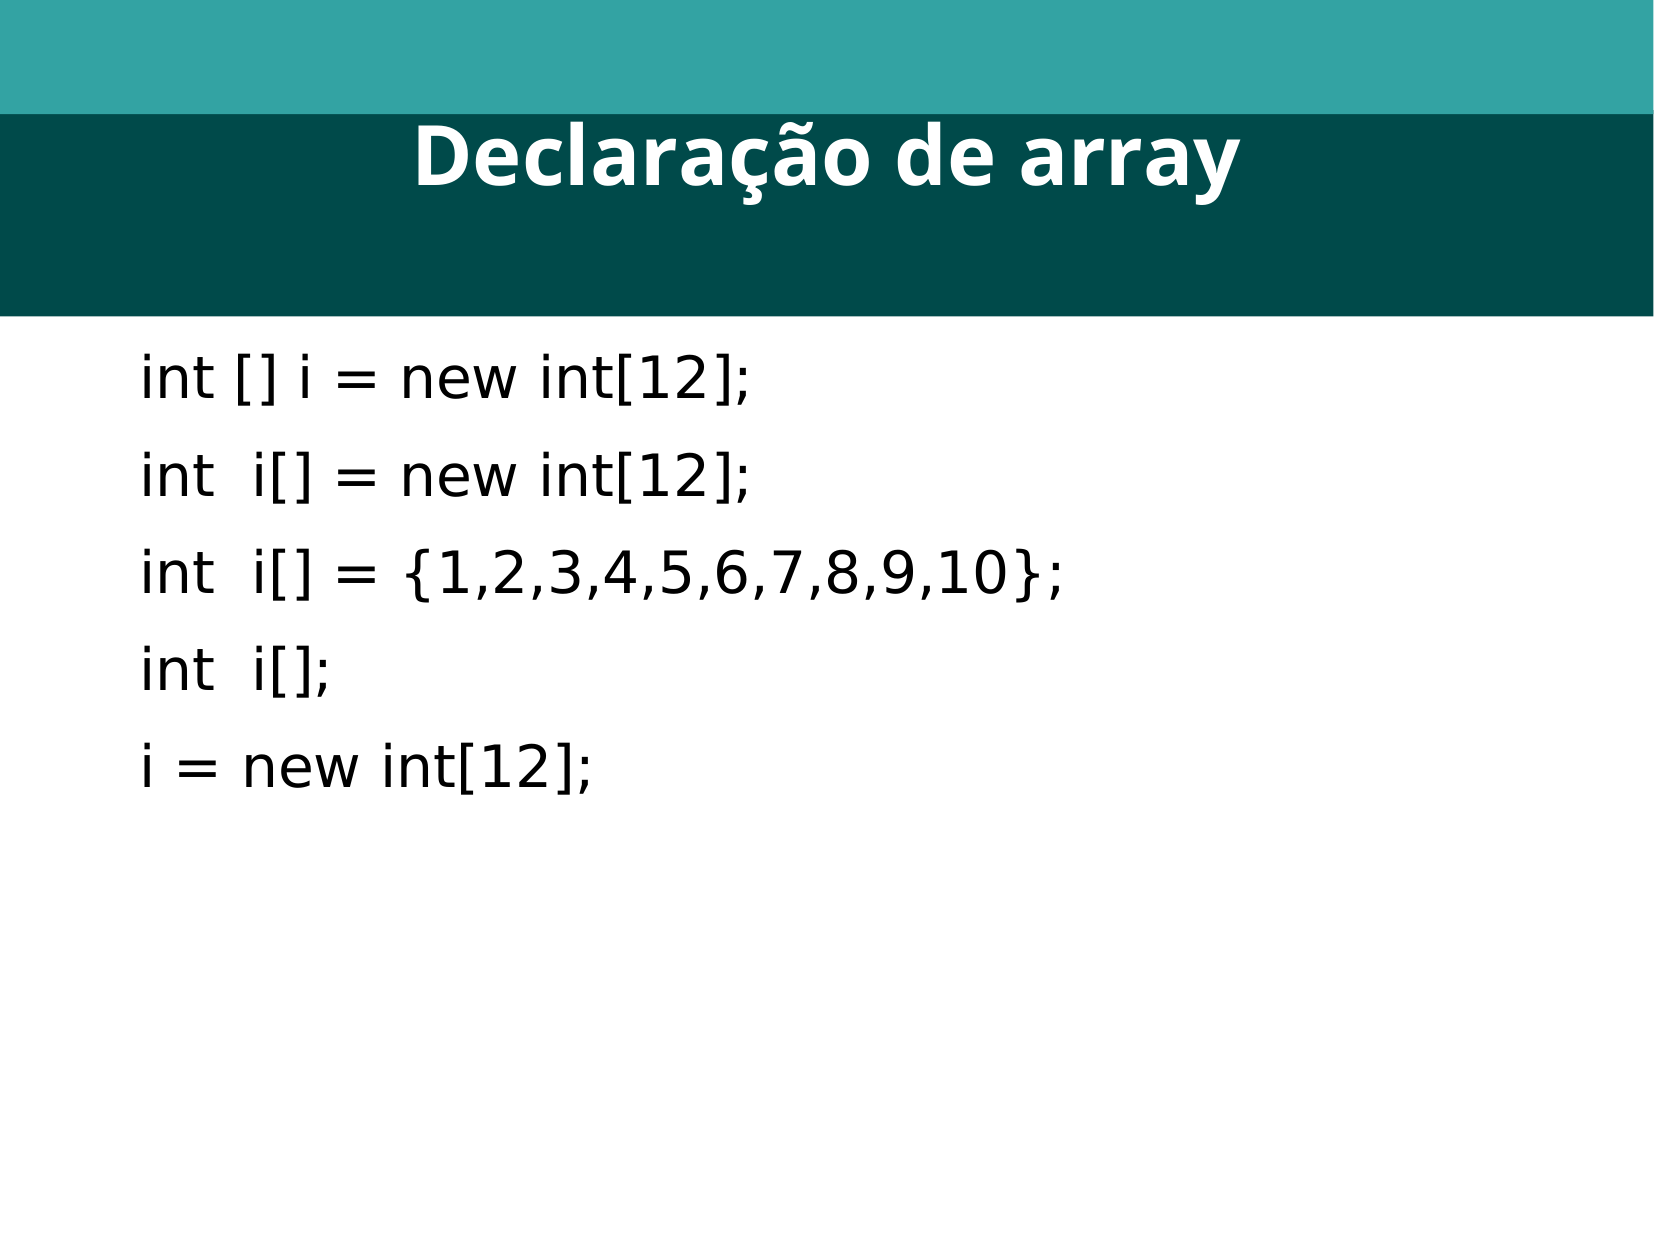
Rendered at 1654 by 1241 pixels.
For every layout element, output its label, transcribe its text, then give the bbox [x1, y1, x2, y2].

list int [] i = new int[12]; int i[] = new int[12]; int i[] = {1,2,3,4,5,6,7,8,9,10}; int i[]; i = new int[12]; [121, 344, 1534, 1127]
title Declaração de array [82, 49, 1571, 257]
